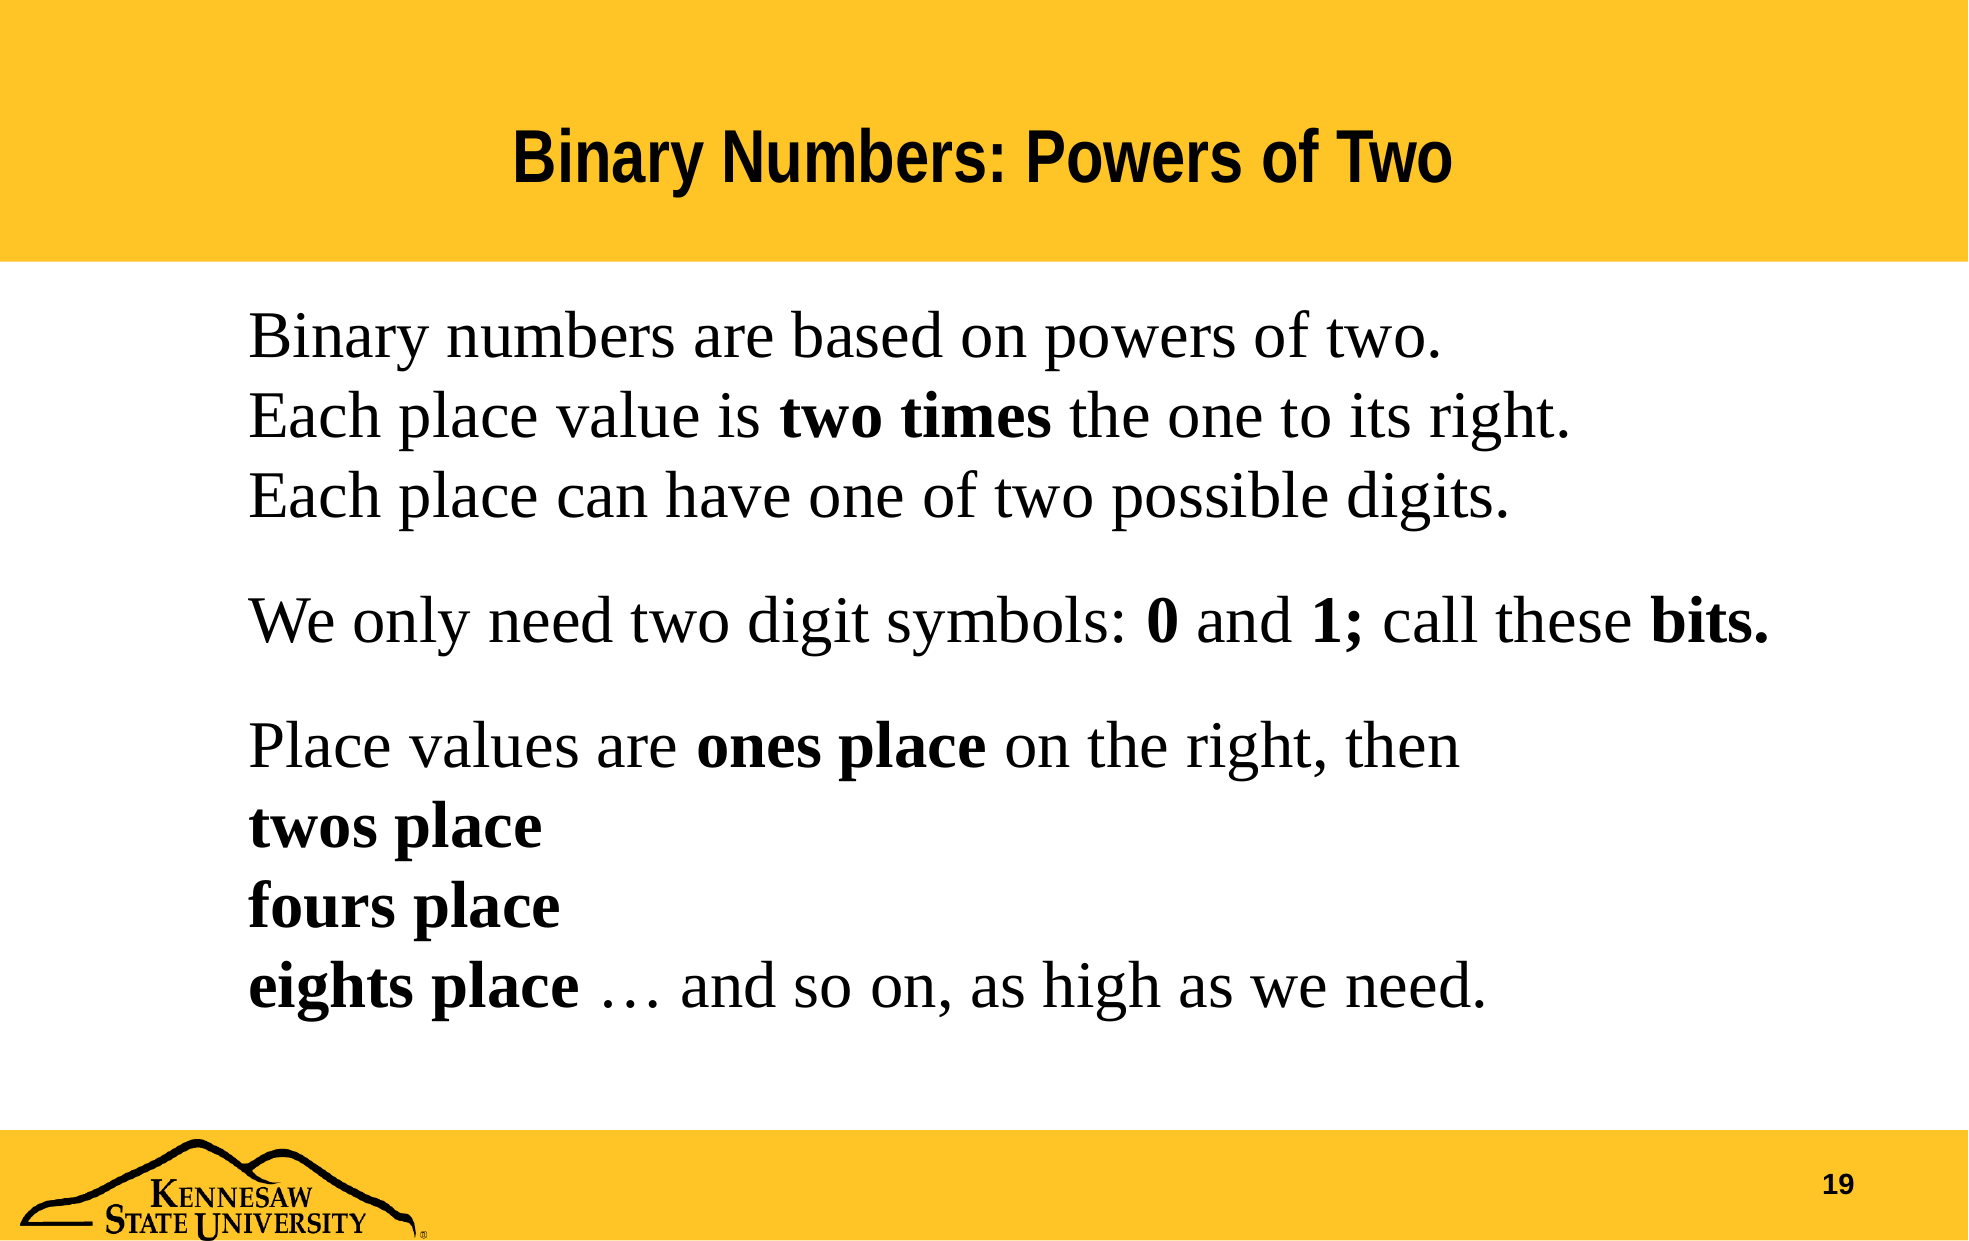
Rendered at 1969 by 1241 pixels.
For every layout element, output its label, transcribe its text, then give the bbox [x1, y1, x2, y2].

picture [20, 1139, 427, 1241]
text_box Binary numbers are based on powers of two. Each place value is two times the one to its right. Each place can have one of two possible digits. We only need two digit symbols: 0 and 1; call these bits. Place values are ones place on the right, then twos place fours place eights place … and so on, as high as we need. [233, 283, 1821, 1028]
title Binary Numbers: Powers of Two [98, 49, 1870, 257]
slide_number <number> [1410, 1149, 1870, 1216]
